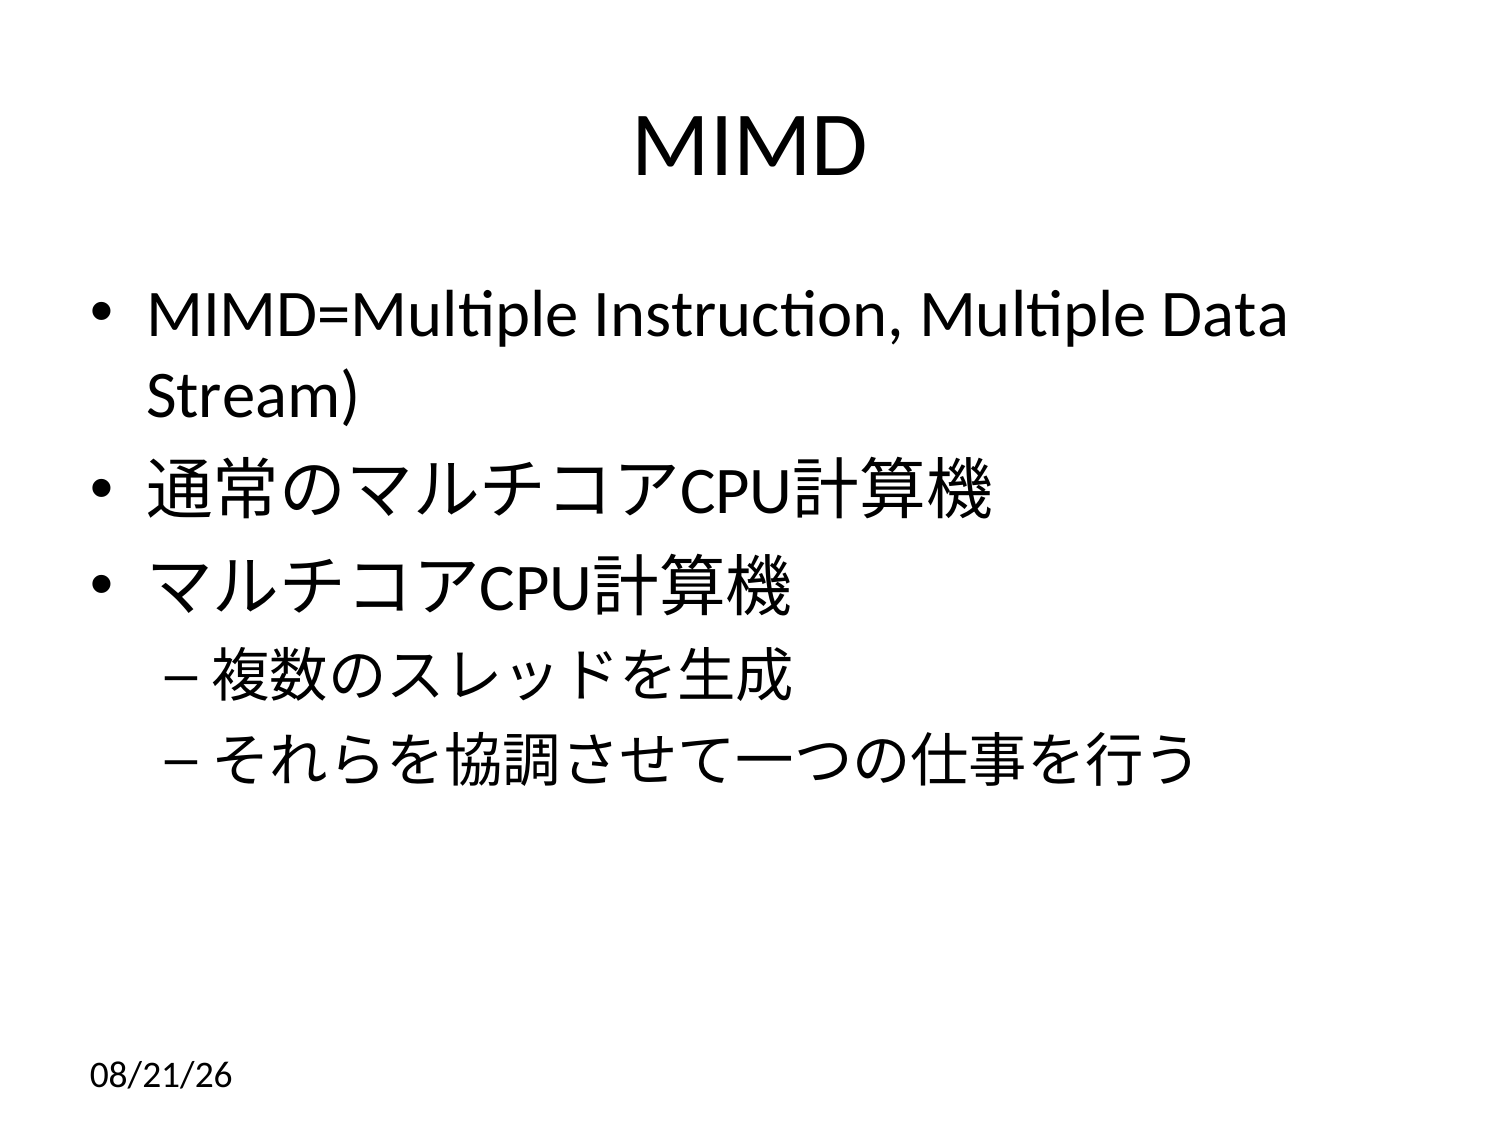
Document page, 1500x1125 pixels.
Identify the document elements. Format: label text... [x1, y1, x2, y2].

list MIMD=Multiple Instruction, Multiple Data Stream) 通常のマルチコアCPU計算機 マルチコアCPU計算機 複数のスレッドを生成 それらを協調させて一つの仕事を行う [75, 262, 1426, 1006]
title MIMD [75, 21, 1426, 257]
